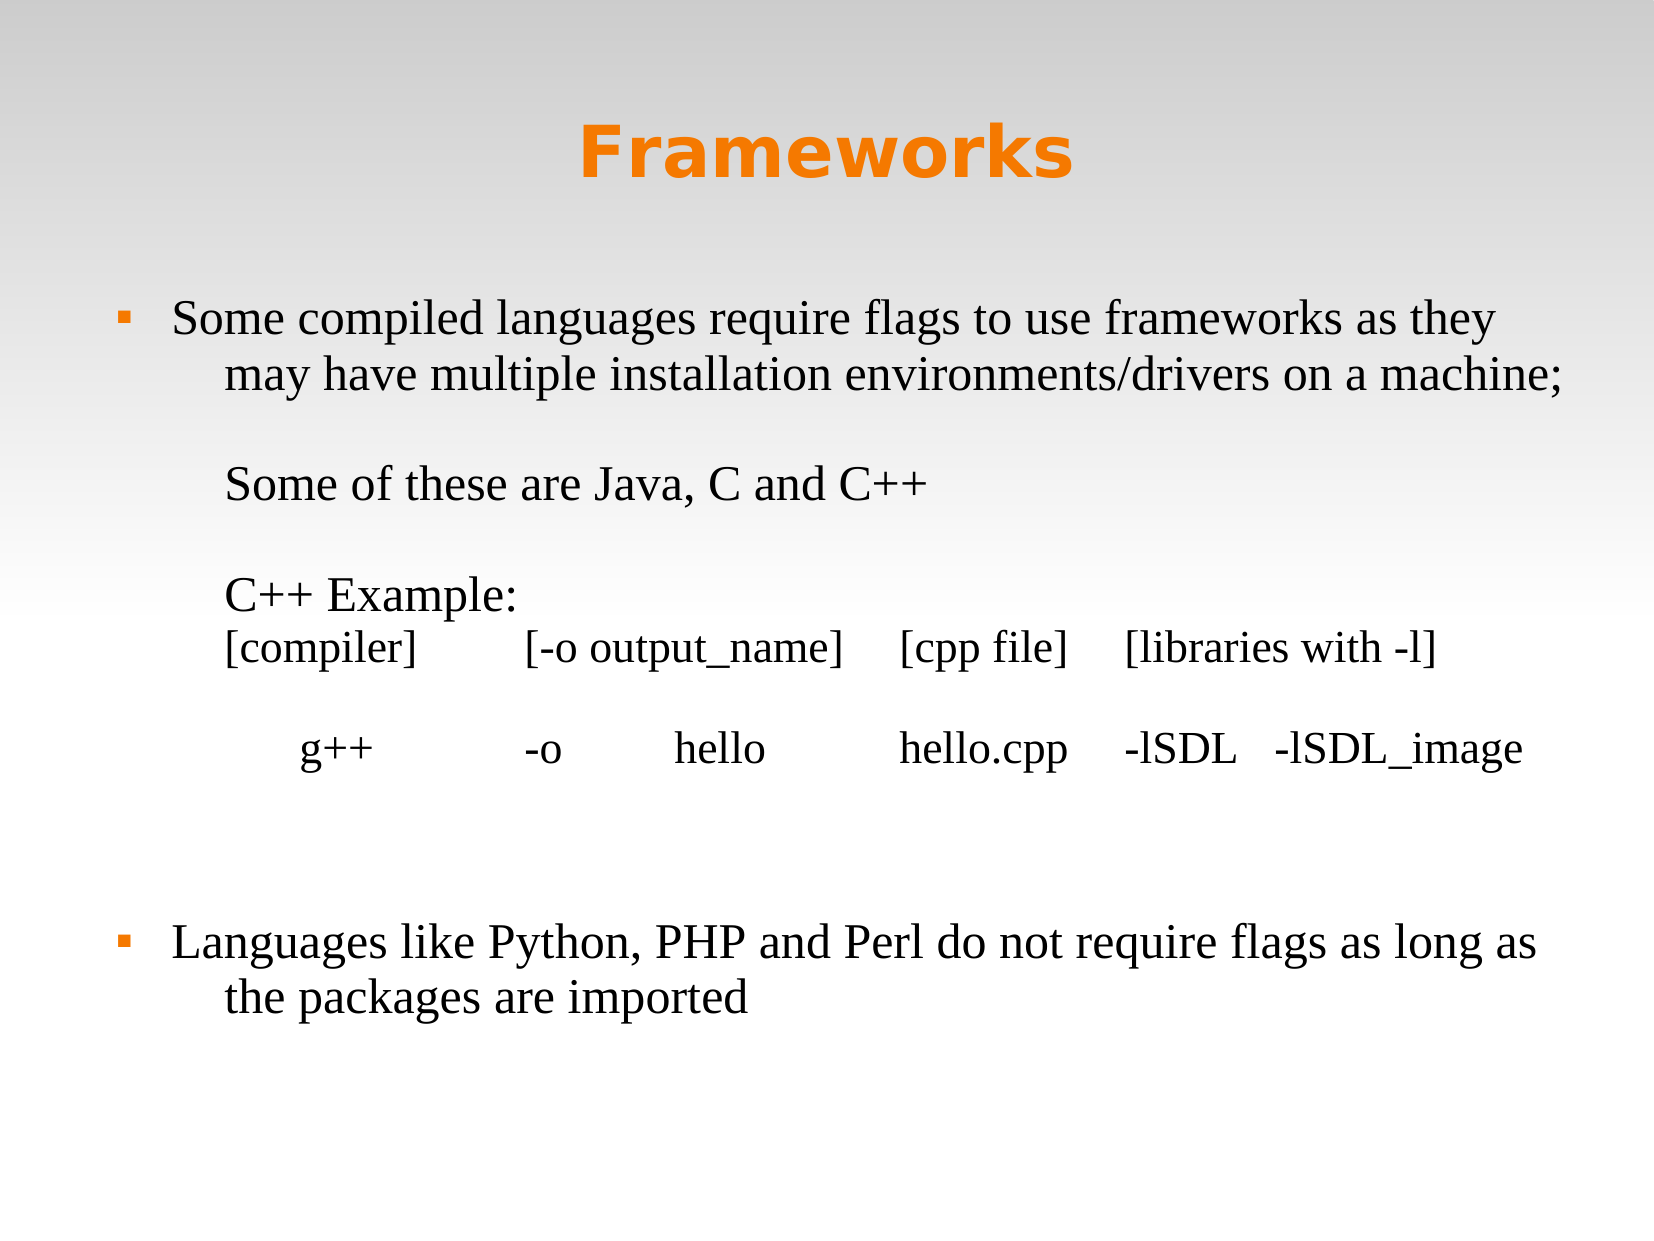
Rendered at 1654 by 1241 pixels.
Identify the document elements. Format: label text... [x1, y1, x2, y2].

title Frameworks [82, 49, 1571, 257]
list Some compiled languages require flags to use frameworks as they may have multiple installation environments/drivers on a machine; Some of these are Java, C and C++ C++ Example: [compiler] [-o output_name] [cpp file] [libraries with -l] g++ -o hello hello.cpp -lSDL -lSDL_image Languages like Python, PHP and Perl do not require flags as long as the packages are imported [82, 290, 1571, 1212]
